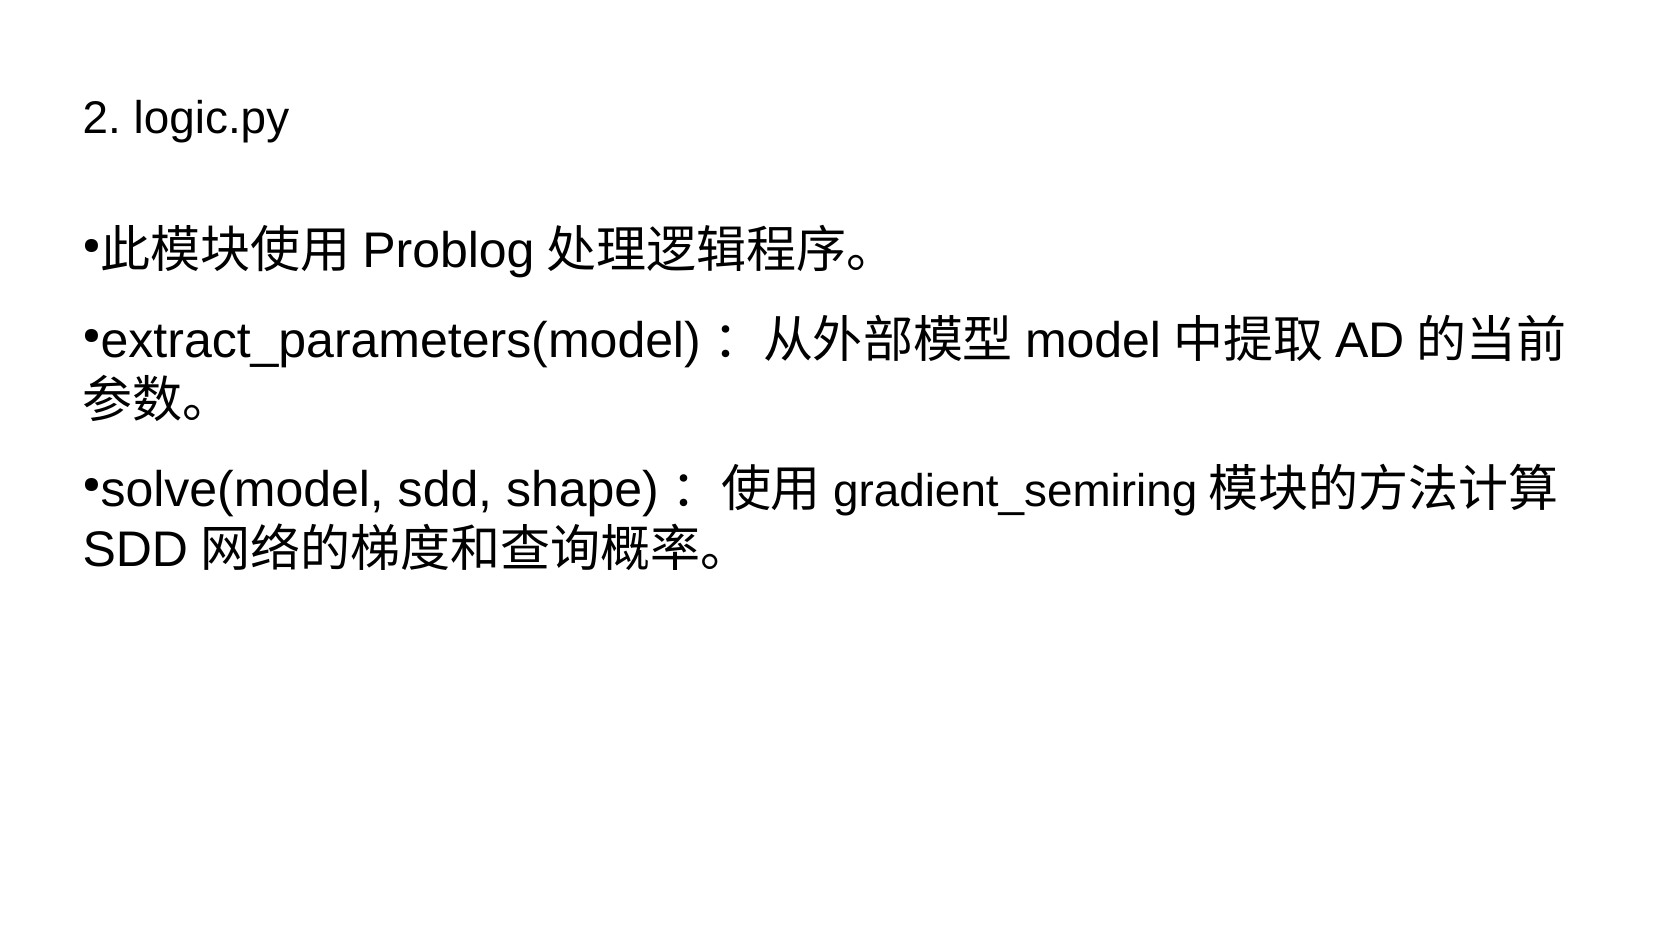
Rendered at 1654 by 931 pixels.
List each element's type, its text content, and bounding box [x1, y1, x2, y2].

title 2. logic.py [82, 37, 1571, 193]
list 此模块使用Problog处理逻辑程序。 extract_parameters(model)：从外部模型model中提取AD的当前参数。 solve(model, sdd, shape)：使用gradient_semiring模块的方法计算SDD网络的梯度和查询概率。 [82, 217, 1571, 758]
